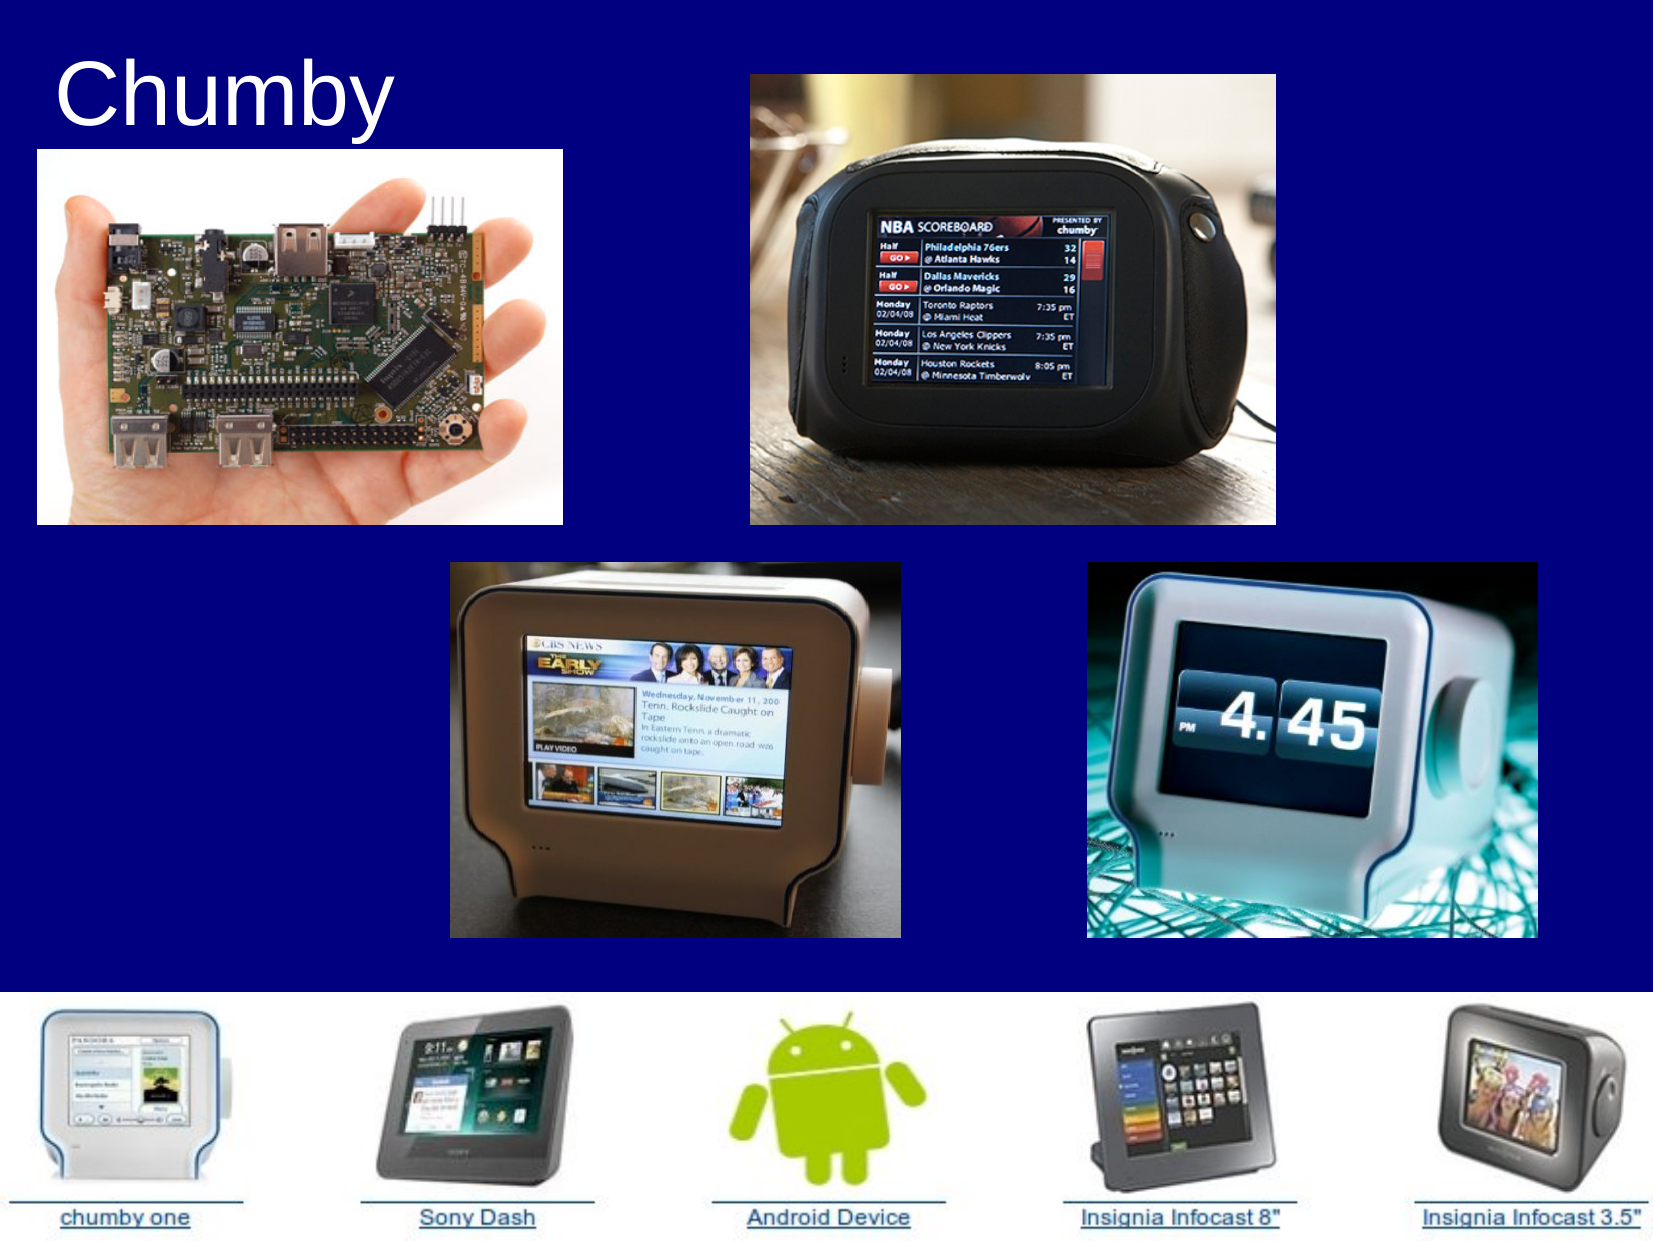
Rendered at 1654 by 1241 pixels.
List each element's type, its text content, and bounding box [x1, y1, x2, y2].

picture [0, 992, 1653, 1241]
picture [450, 562, 901, 938]
picture [750, 74, 1276, 526]
picture [37, 149, 563, 526]
picture [1087, 562, 1538, 938]
title Chumby [37, 37, 413, 149]
